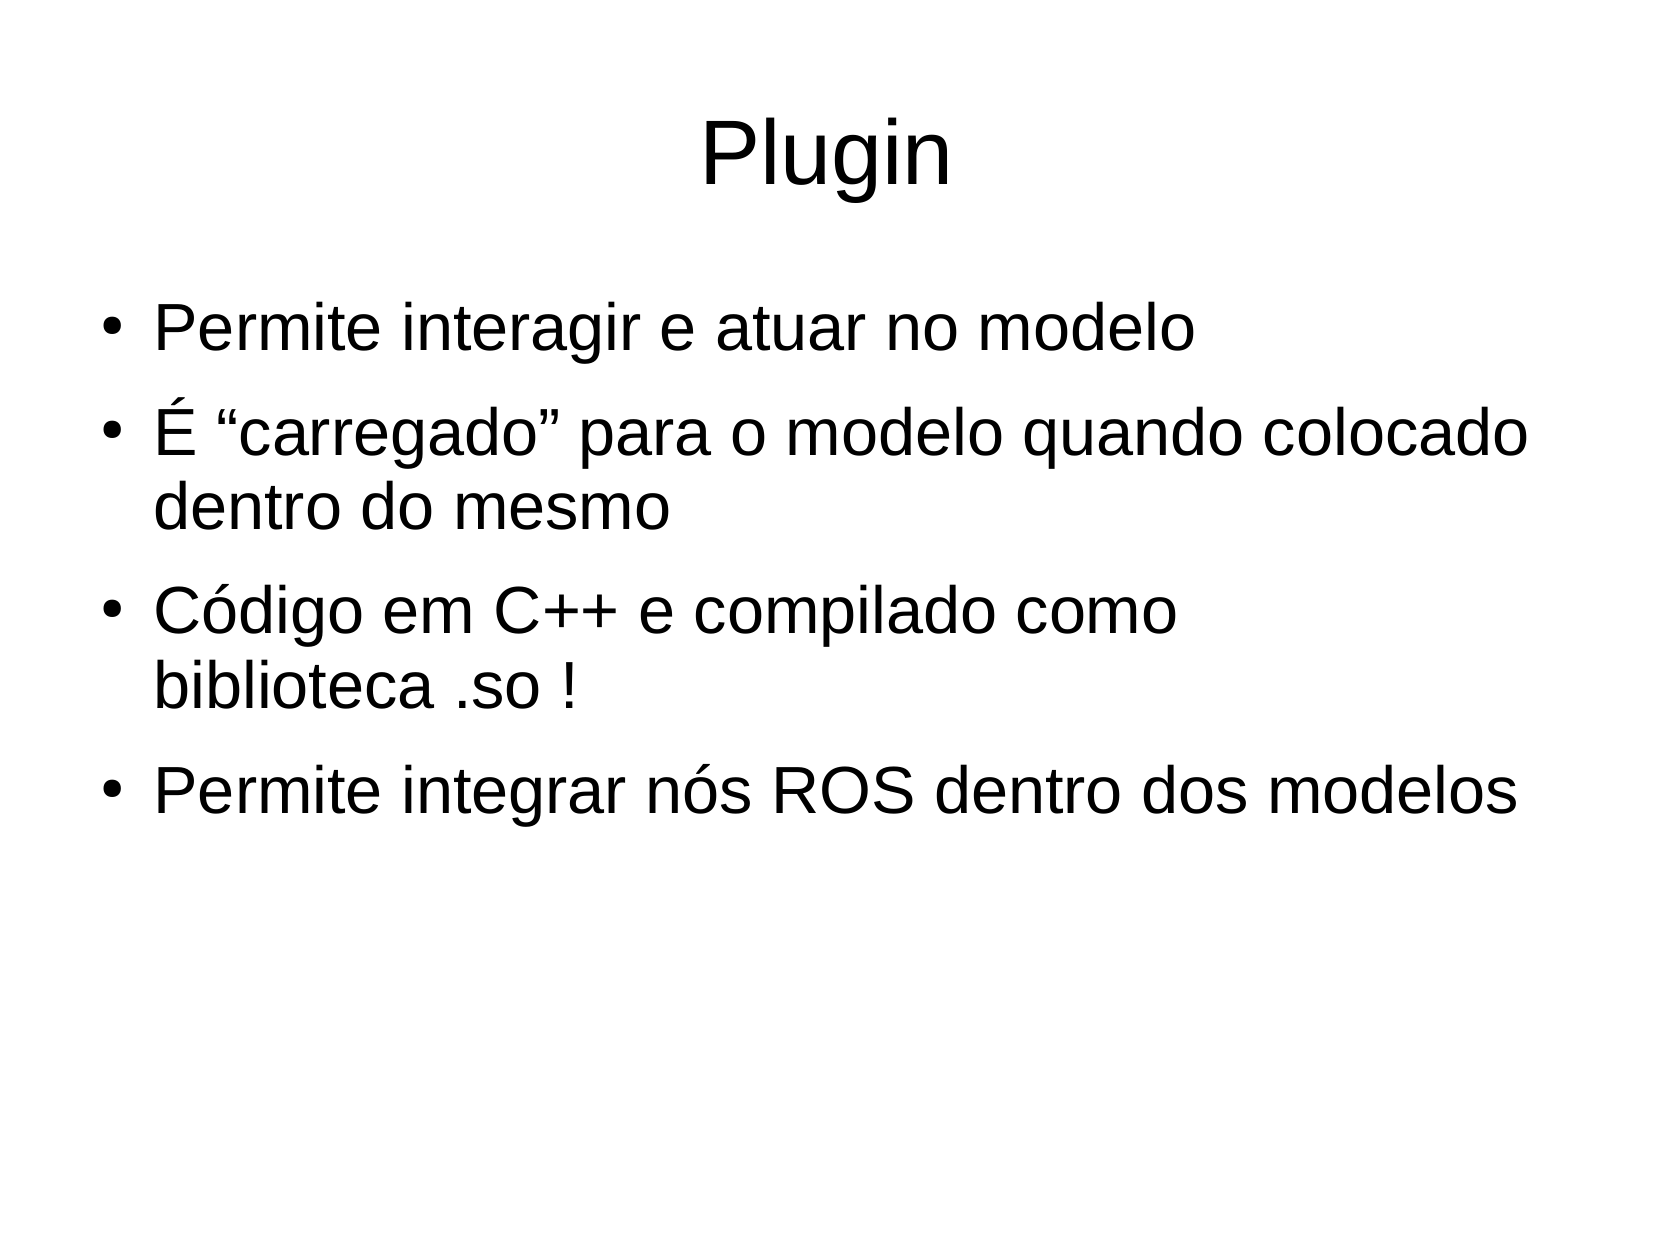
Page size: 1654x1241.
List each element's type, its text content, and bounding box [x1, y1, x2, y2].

title Plugin [82, 49, 1571, 257]
list Permite interagir e atuar no modelo É “carregado” para o modelo quando colocado dentro do mesmo Código em C++ e compilado como biblioteca .so ! Permite integrar nós ROS dentro dos modelos [82, 290, 1571, 1010]
